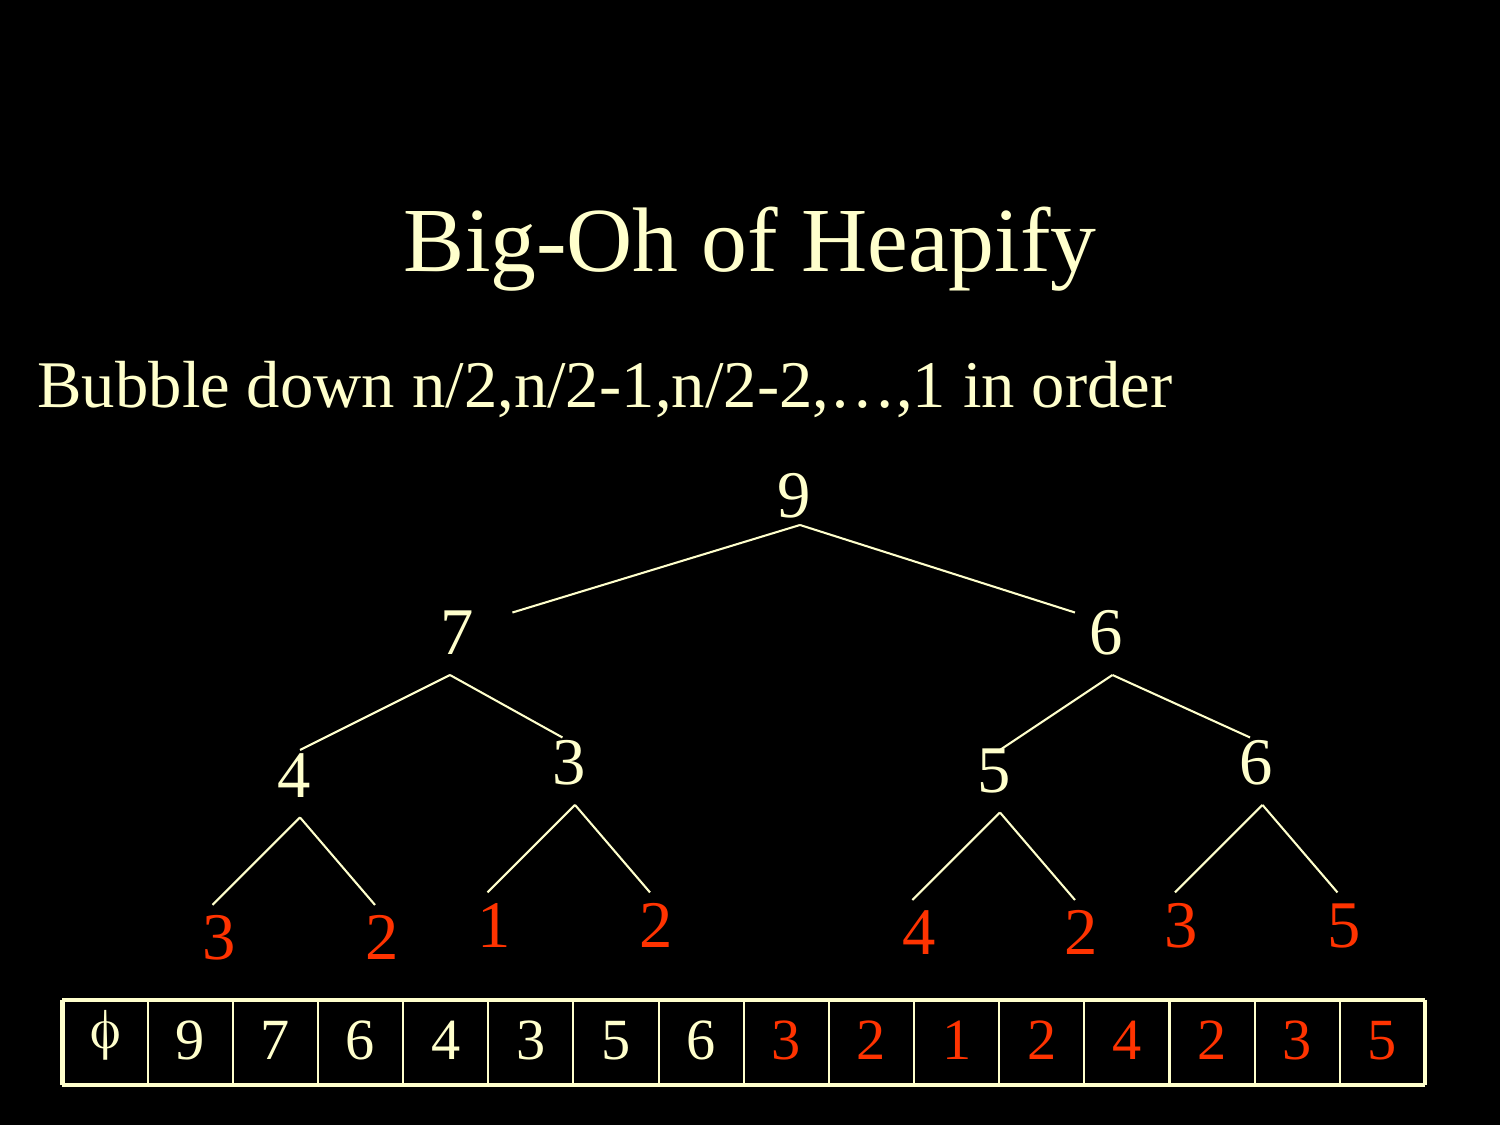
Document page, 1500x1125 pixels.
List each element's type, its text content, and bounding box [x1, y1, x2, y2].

text_box 5 [1341, 1002, 1423, 1083]
text_box 1 [462, 879, 526, 970]
text_box 6 [1075, 587, 1139, 677]
text_box 2 [1000, 1002, 1083, 1083]
text_box 3 [489, 1002, 572, 1083]
text_box 2 [1171, 1002, 1254, 1083]
text_box 5 [574, 1002, 658, 1083]
text_box 2 [830, 1002, 913, 1083]
text_box 4 [404, 1002, 487, 1083]
text_box 3 [745, 1002, 828, 1083]
text_box 1 [915, 1002, 998, 1083]
text_box 3 [187, 892, 251, 982]
text_box 2 [625, 879, 689, 970]
text_box 6 [319, 1002, 402, 1083]
text_box 3 [1150, 879, 1214, 970]
text_box 7 [234, 1002, 317, 1083]
text_box 5 [1312, 879, 1376, 970]
title Big-Oh of Heapify [22, 145, 1480, 336]
text_box 9 [762, 449, 826, 535]
text_box 9 [762, 527, 826, 540]
text_box 6 [660, 1002, 743, 1083]
list Bubble down n/2,n/2-1,n/2-2,…,1 in order [22, 347, 1482, 438]
text_box 2 [350, 892, 414, 982]
text_box 3 [537, 717, 601, 807]
text_box 6 [1225, 717, 1289, 807]
text_box 4 [887, 887, 951, 977]
text_box 3 [1256, 1002, 1339, 1083]
text_box 2 [1050, 887, 1114, 977]
text_box 9 [149, 1002, 232, 1083]
text_box 4 [1085, 1002, 1168, 1083]
text_box 5 [962, 724, 1026, 815]
text_box  [65, 1002, 147, 1083]
text_box 7 [425, 587, 489, 677]
text_box 4 [262, 729, 326, 820]
